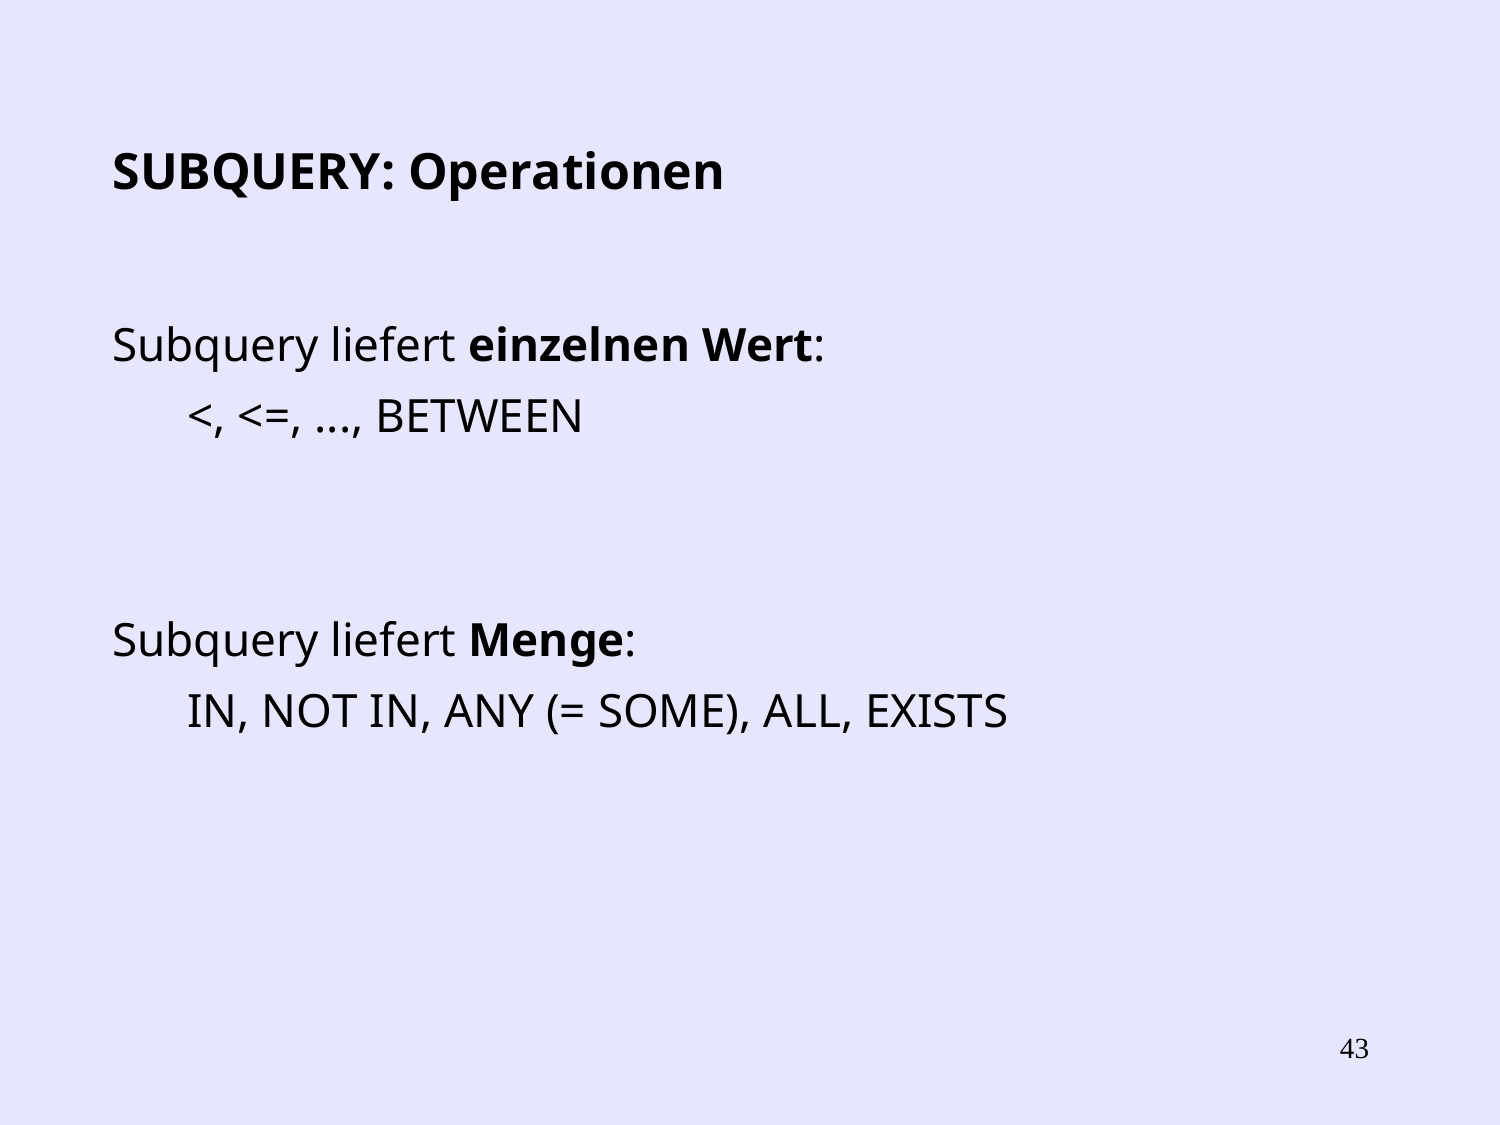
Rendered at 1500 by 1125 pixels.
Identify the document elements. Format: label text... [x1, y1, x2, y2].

title SUBQUERY: Operationen [112, 107, 1388, 233]
list Subquery liefert einzelnen Wert: <, <=, ..., BETWEEN Subquery liefert Menge: IN, NOT IN, ANY (= SOME), ALL, EXISTS [112, 237, 1388, 1001]
